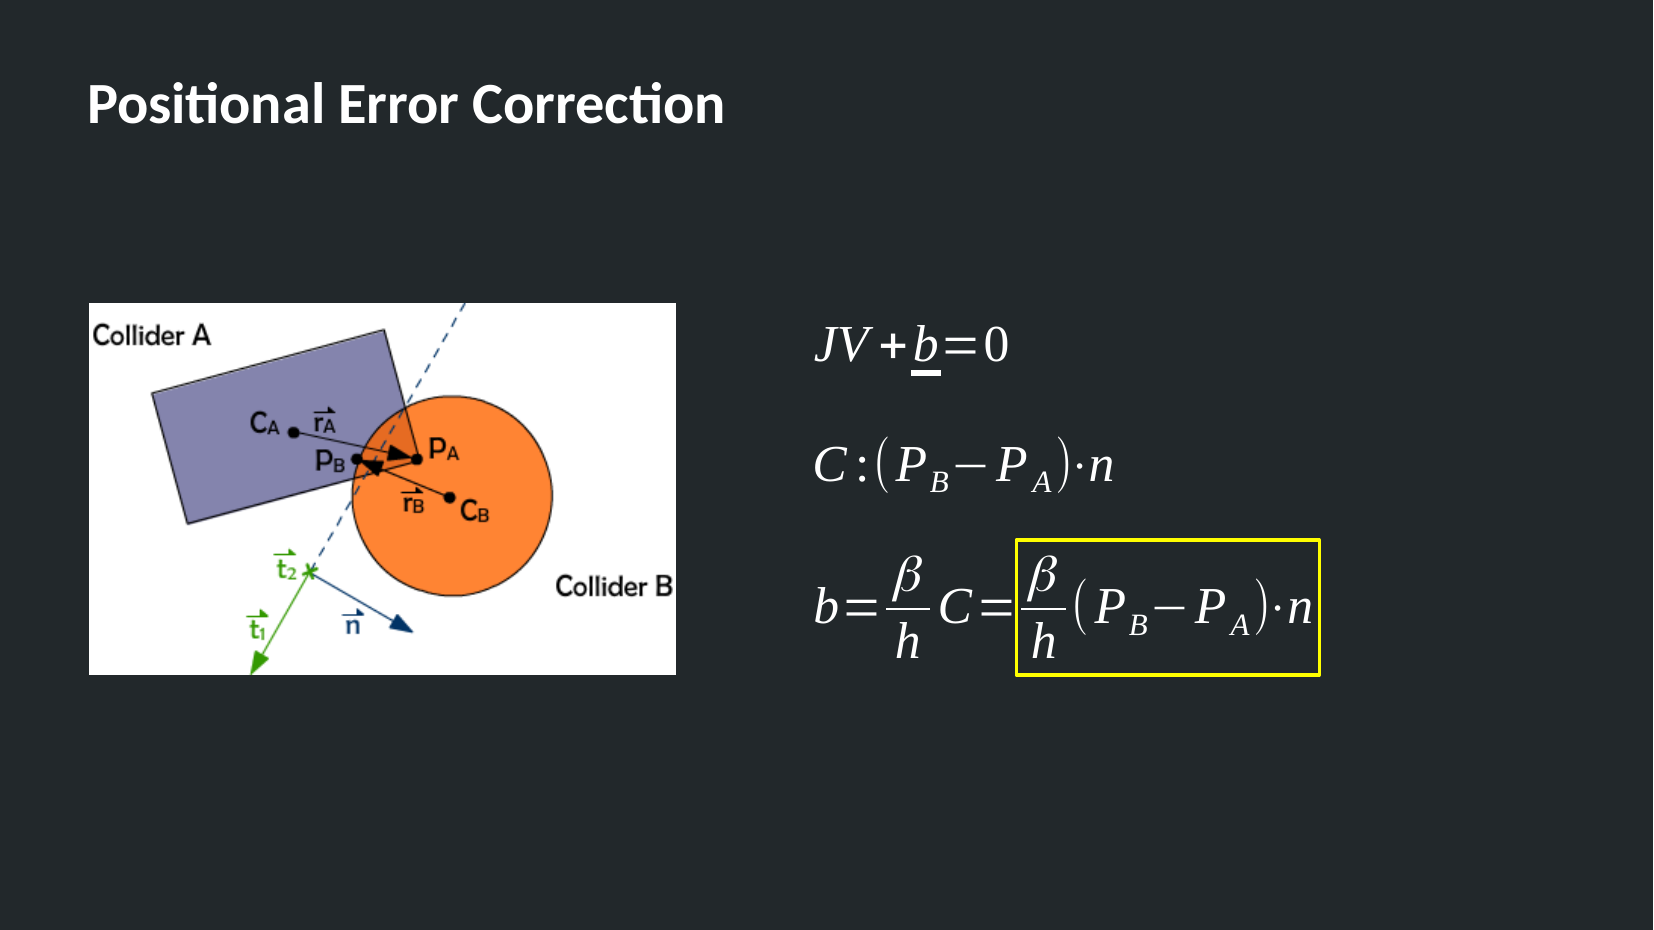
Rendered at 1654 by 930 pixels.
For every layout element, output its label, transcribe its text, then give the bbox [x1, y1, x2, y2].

text_box Positional Error Correction [72, 72, 916, 210]
text_box [1016, 540, 1320, 676]
chart [806, 315, 1016, 373]
chart [806, 433, 1121, 500]
chart [806, 553, 1016, 671]
picture [89, 303, 676, 676]
